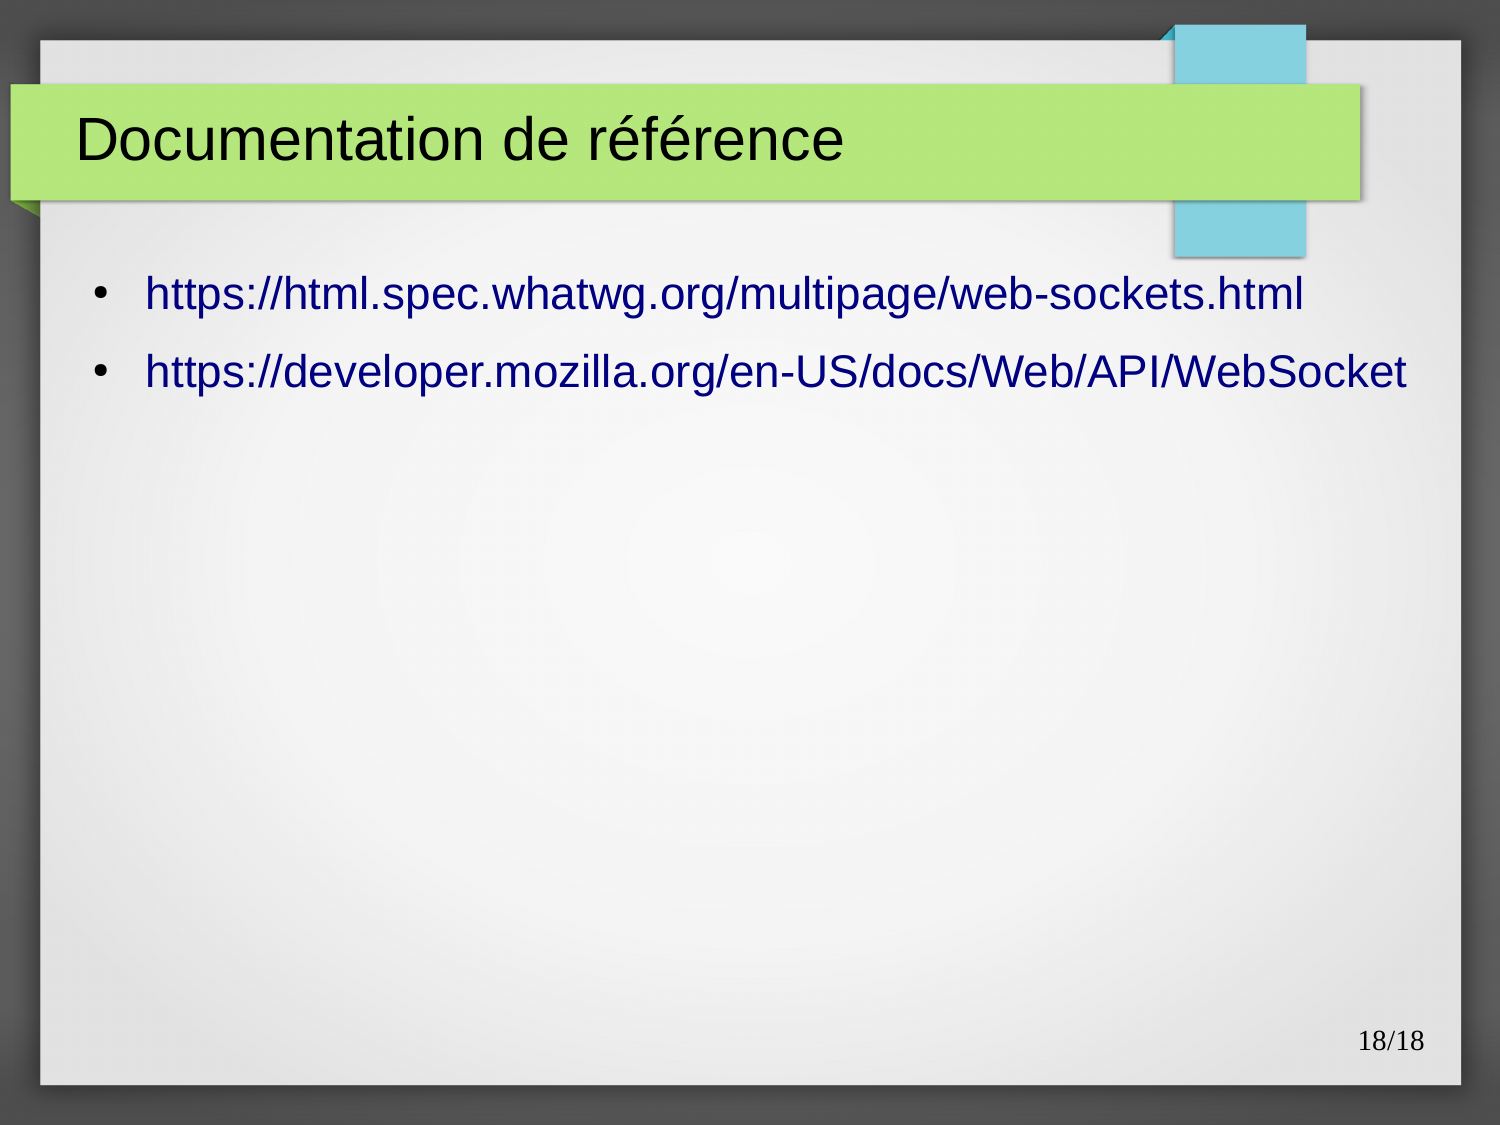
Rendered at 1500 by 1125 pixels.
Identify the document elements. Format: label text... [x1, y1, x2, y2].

picture [0, 0, 1500, 1125]
title Documentation de référence [75, 85, 1147, 193]
list https://html.spec.whatwg.org/multipage/web-sockets.html https://developer.mozilla.org/en-US/docs/Web/API/WebSocket [75, 267, 1426, 921]
